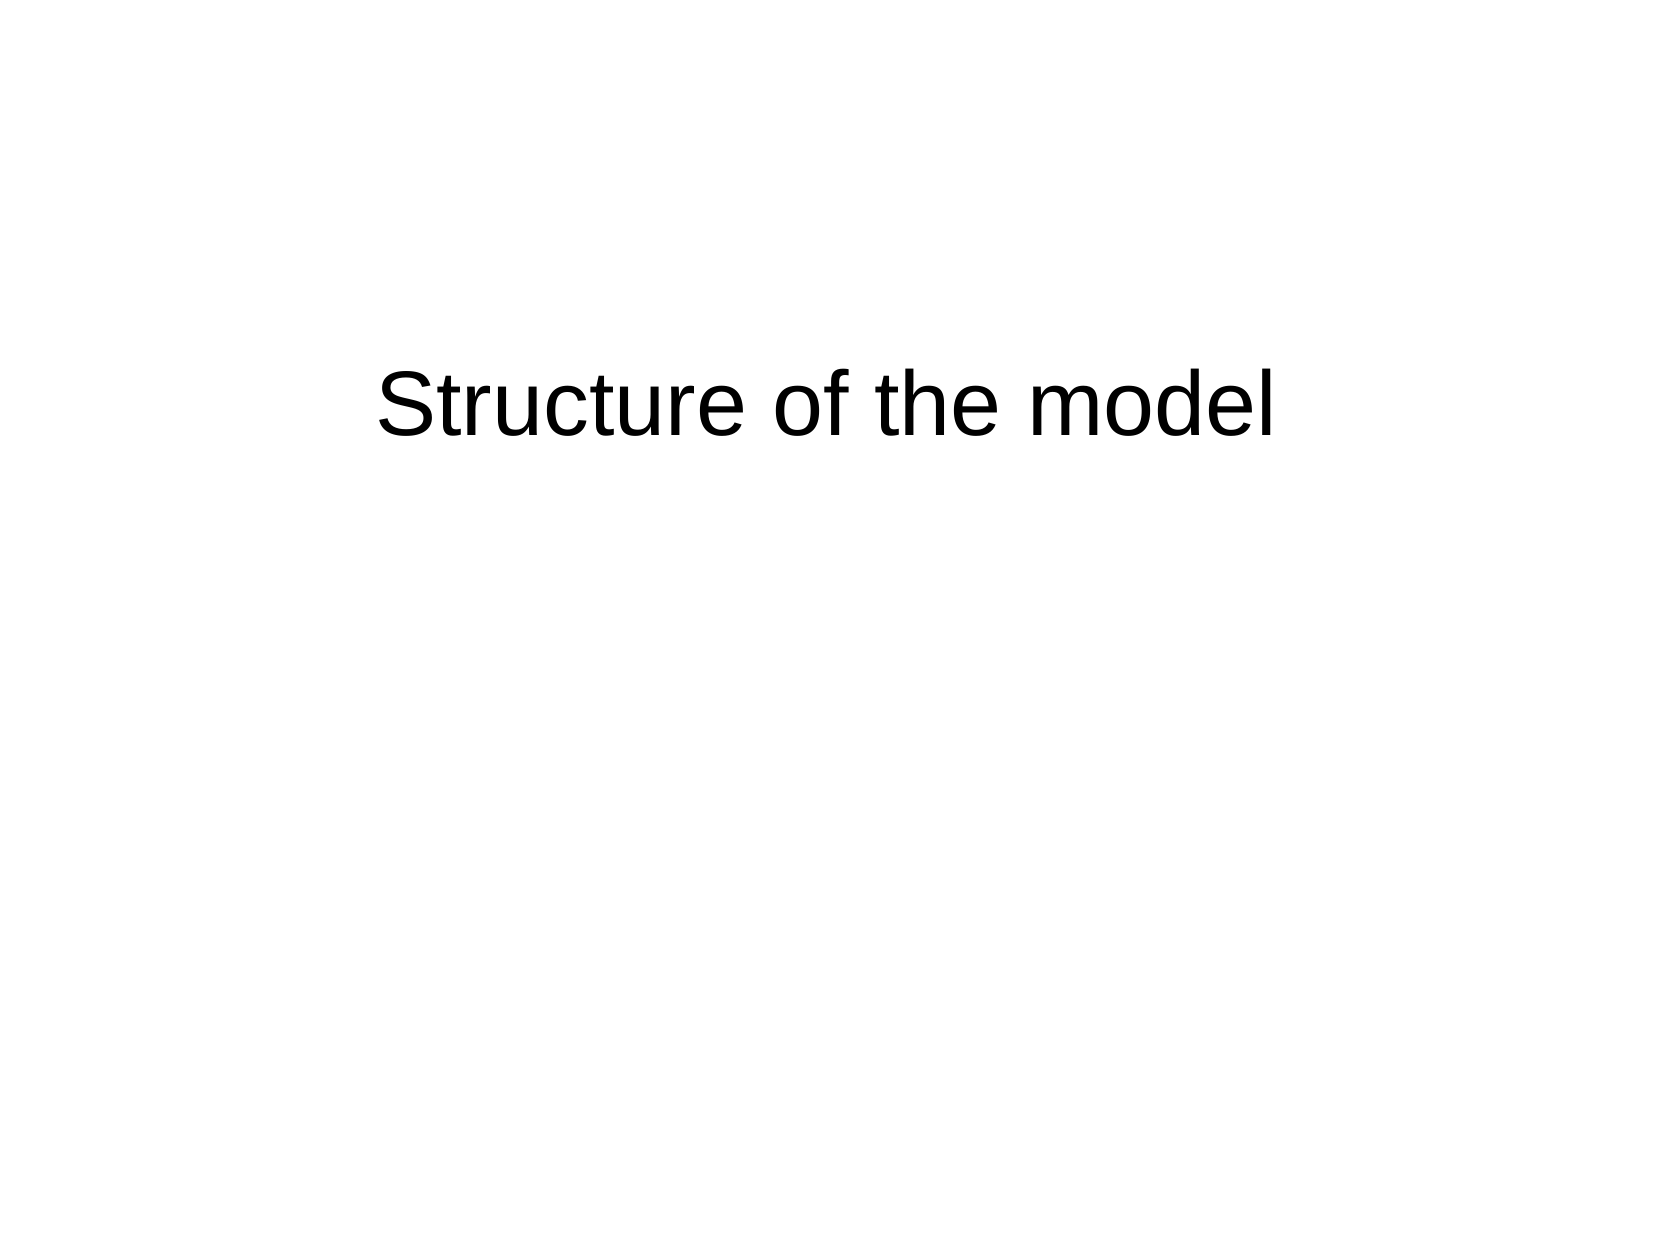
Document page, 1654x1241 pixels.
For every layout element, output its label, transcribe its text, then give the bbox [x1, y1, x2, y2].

title Structure of the model [82, 56, 1571, 751]
